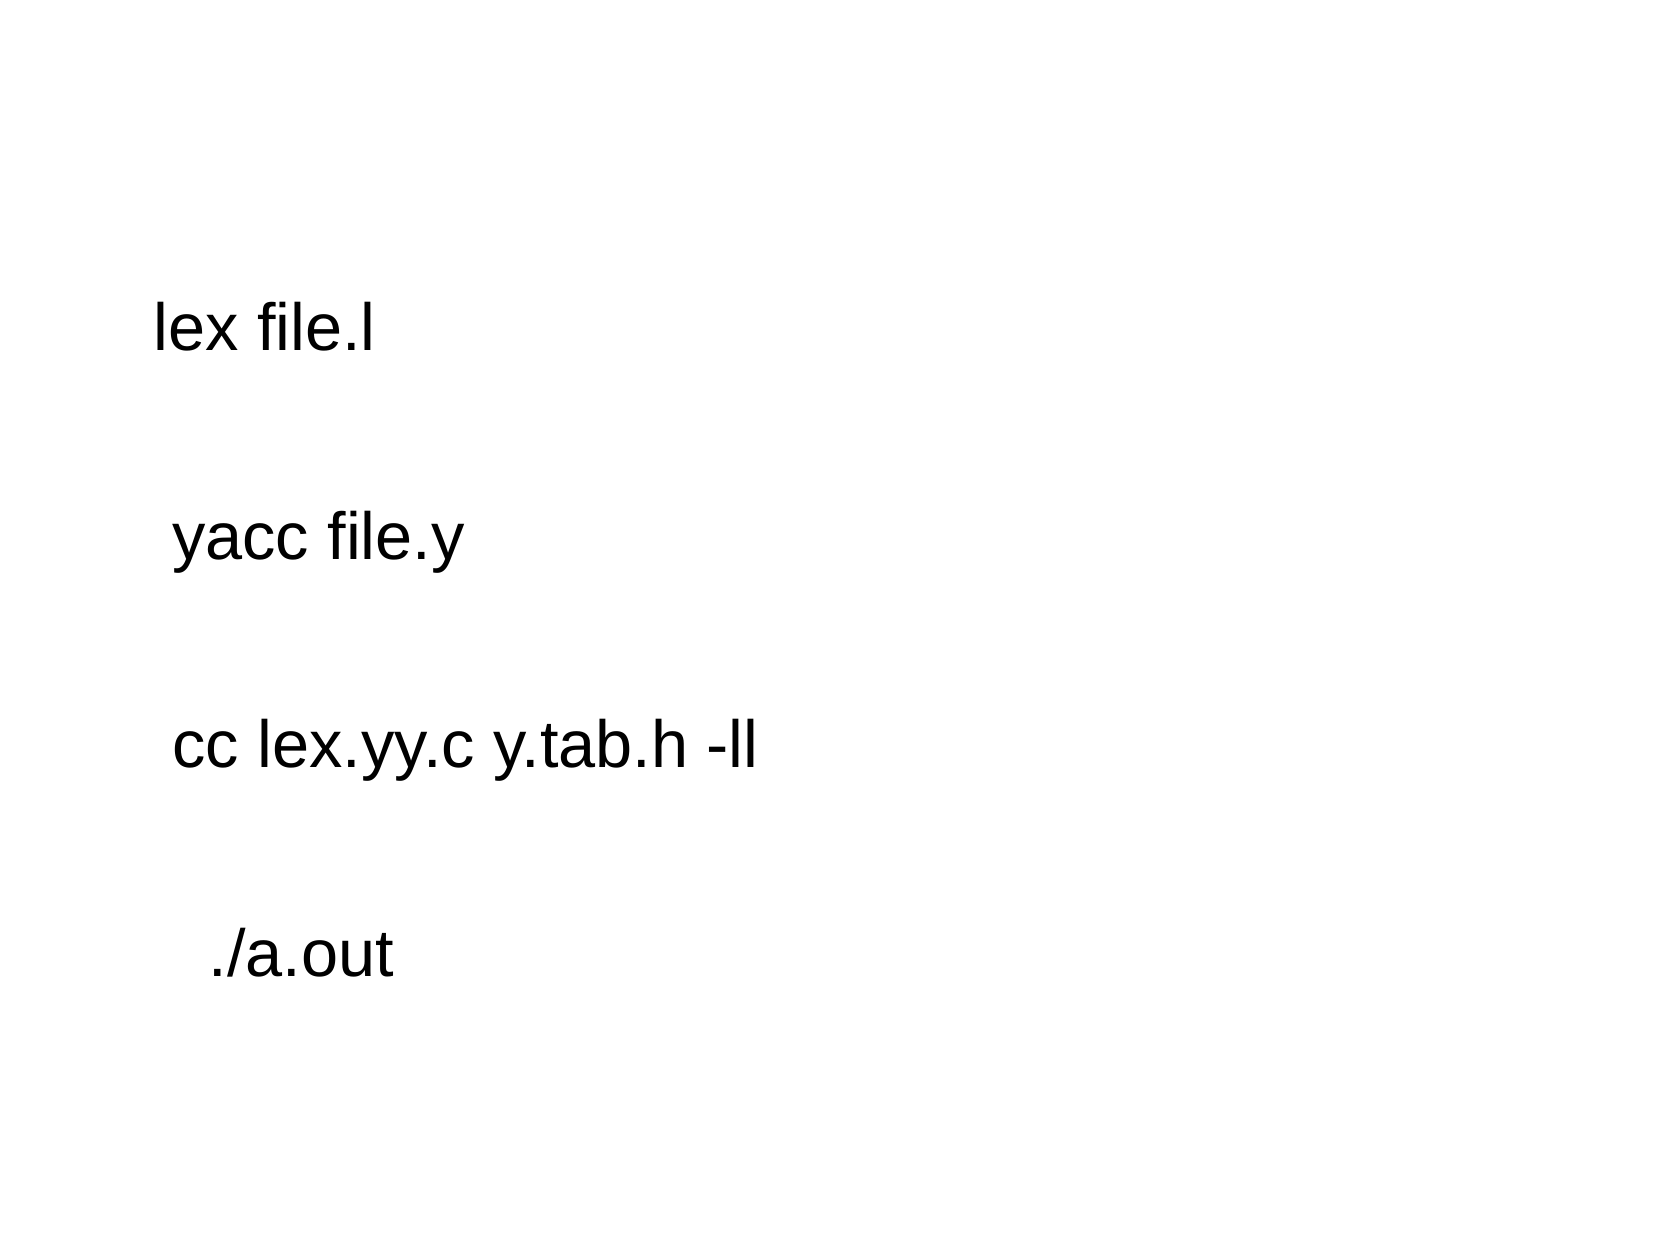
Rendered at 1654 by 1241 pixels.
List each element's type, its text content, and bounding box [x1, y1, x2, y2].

list lex file.l yacc file.y cc lex.yy.c y.tab.h -ll ./a.out [82, 290, 1571, 1010]
